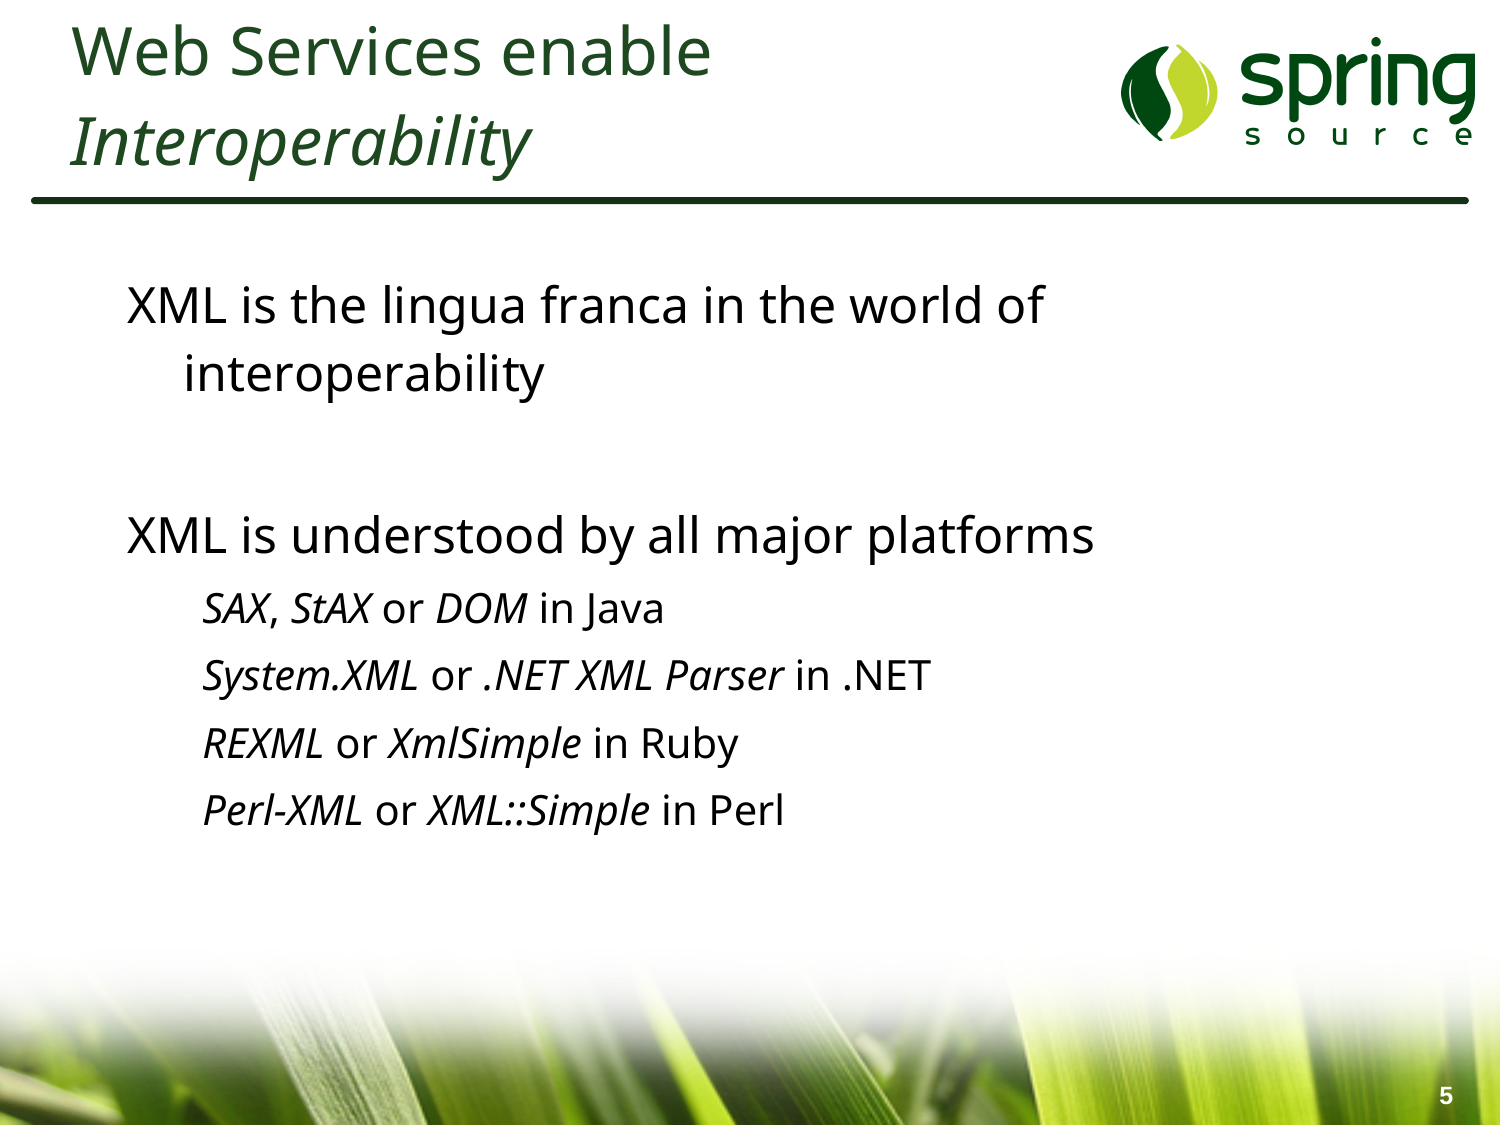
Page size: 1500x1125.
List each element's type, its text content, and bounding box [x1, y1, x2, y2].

picture [1121, 37, 1475, 145]
picture [0, 944, 1500, 1125]
title Web Services enable Interoperability [56, 5, 1089, 184]
list XML is the lingua franca in the world of interoperability XML is understood by all major platforms SAX, StAX or DOM in Java System.XML or .NET XML Parser in .NET REXML or XmlSimple in Ruby Perl-XML or XML::Simple in Perl [112, 262, 1401, 938]
